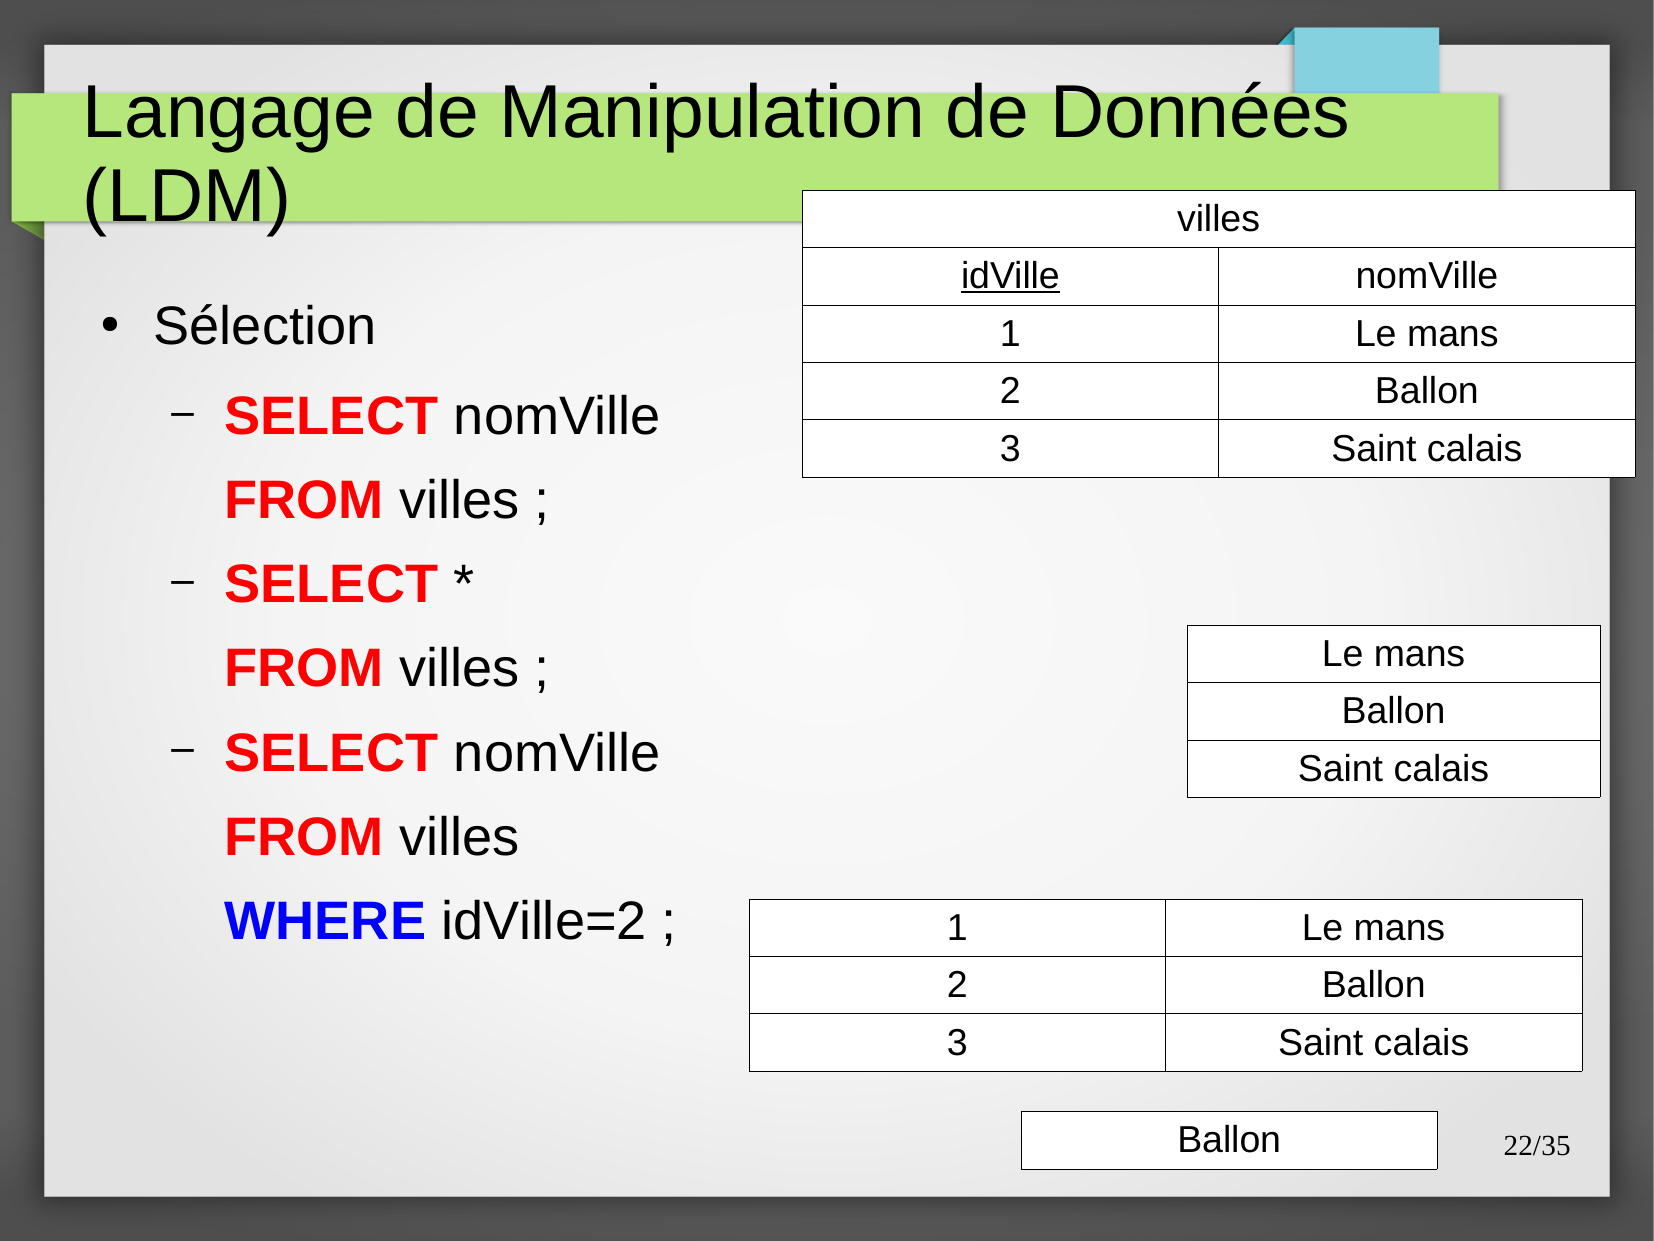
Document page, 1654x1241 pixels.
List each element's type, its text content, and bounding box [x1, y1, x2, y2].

table_header villes [803, 191, 1635, 247]
table_header Ballon [1022, 1112, 1437, 1169]
picture [0, 0, 1654, 1241]
table_cell 1 [803, 306, 1218, 362]
table_cell 2 [803, 363, 1218, 419]
table_cell Ballon [1219, 363, 1635, 419]
table_cell Saint calais [1166, 1014, 1582, 1071]
table_cell idVille [803, 248, 1218, 305]
table_cell Saint calais [1188, 741, 1600, 797]
table_cell nomVille [1219, 248, 1635, 305]
table_cell 3 [750, 1014, 1165, 1071]
list Sélection SELECT nomVille FROM villes ; SELECT * FROM villes ; SELECT nomVille FROM villes WHERE idVille=2 ; [82, 295, 1571, 1015]
table_cell 2 [750, 957, 1165, 1013]
table_header Le mans [1188, 626, 1600, 682]
table_cell Ballon [1166, 957, 1582, 1013]
table_cell Le mans [1219, 306, 1635, 362]
table_cell Ballon [1188, 683, 1600, 740]
table_cell Saint calais [1219, 420, 1635, 477]
table_header 1 [750, 900, 1165, 956]
table_header Le mans [1166, 900, 1582, 956]
title Langage de Manipulation de Données (LDM) [82, 49, 1571, 257]
table_cell 3 [803, 420, 1218, 477]
